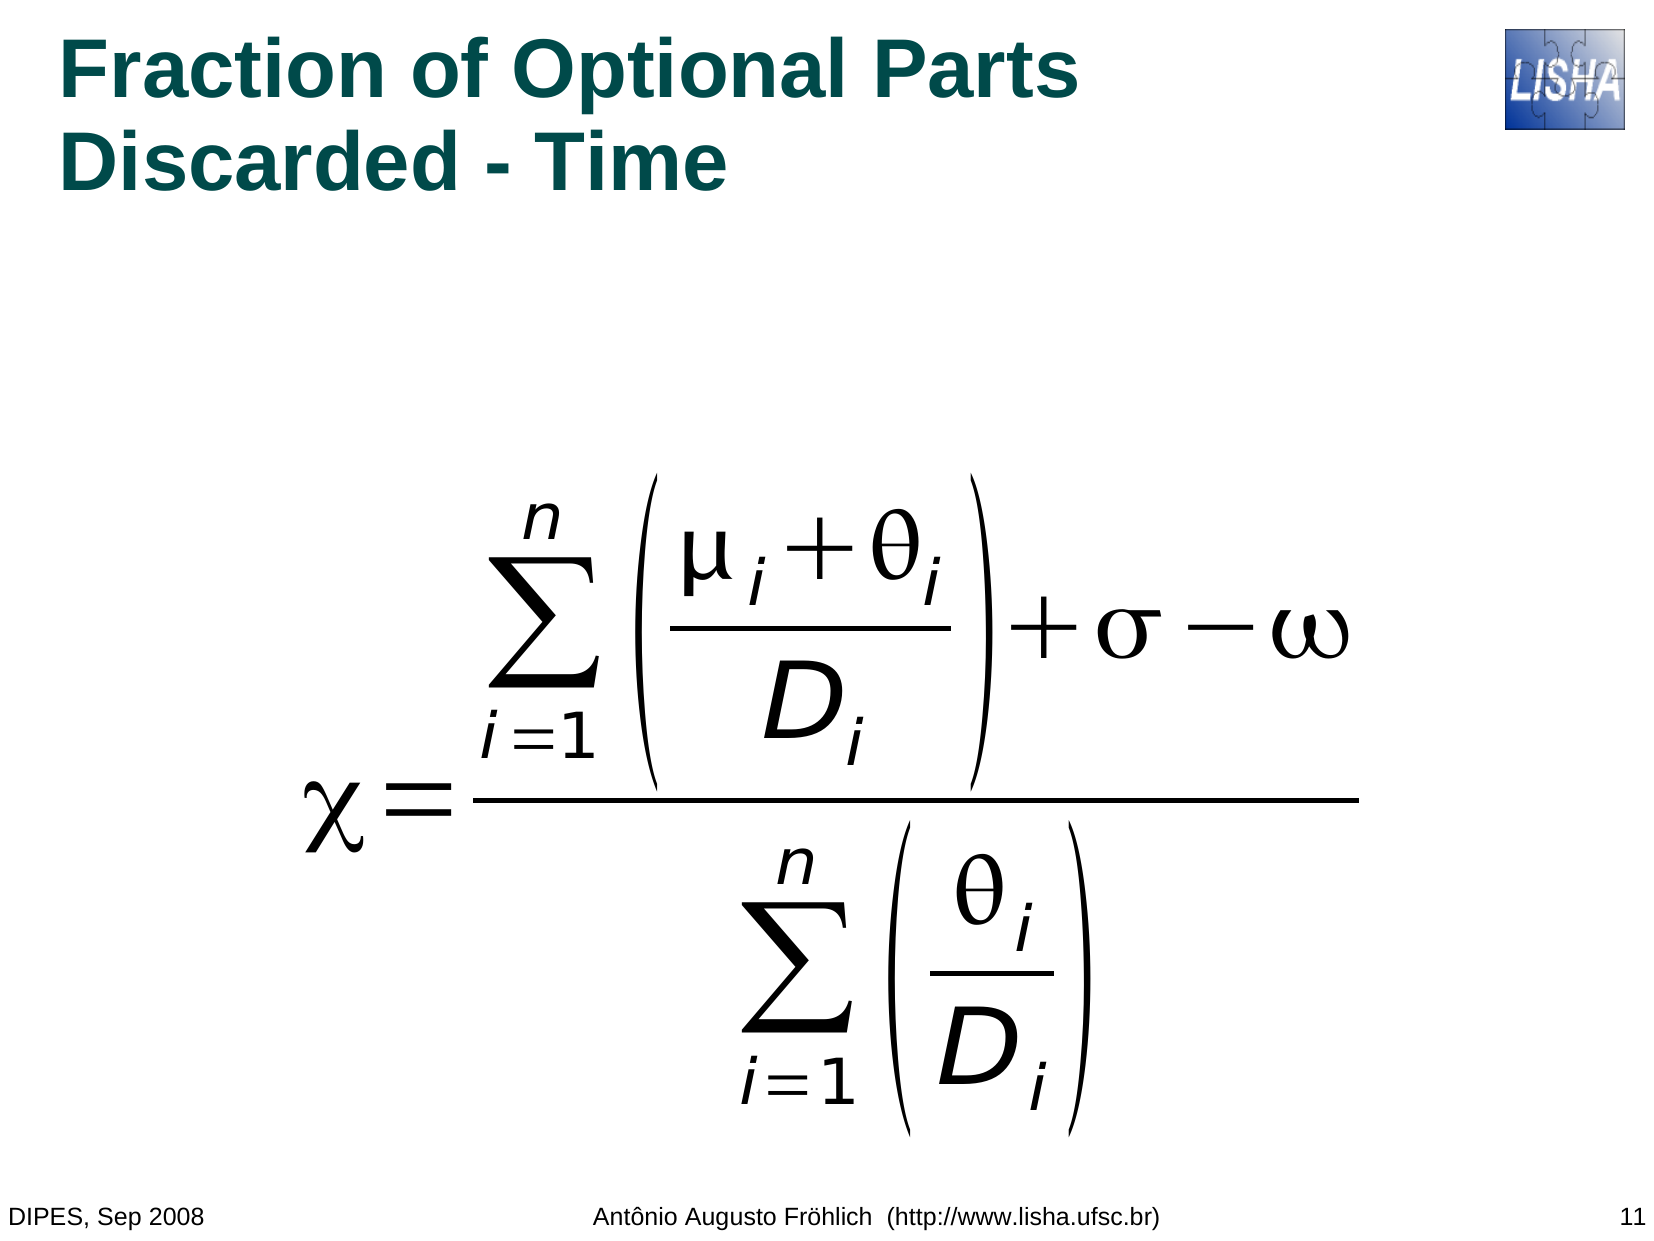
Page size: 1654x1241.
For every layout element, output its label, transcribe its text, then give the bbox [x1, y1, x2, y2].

chart [275, 466, 1392, 1141]
picture [1505, 29, 1625, 130]
title Fraction of Optional Parts Discarded - Time [58, 11, 1463, 219]
